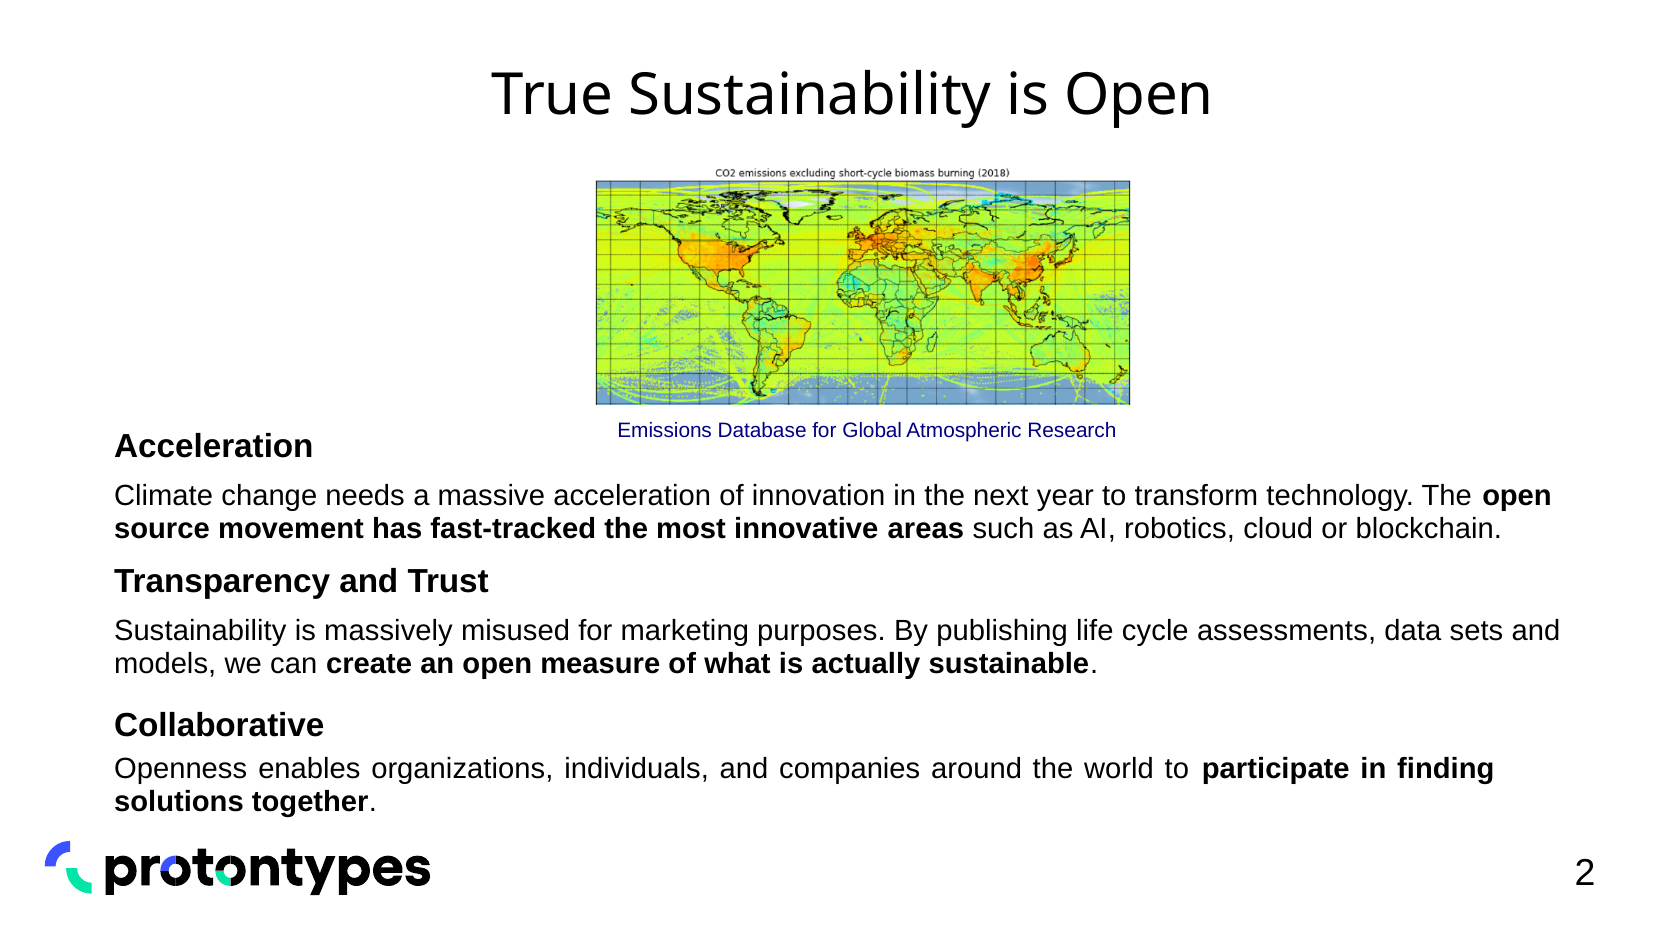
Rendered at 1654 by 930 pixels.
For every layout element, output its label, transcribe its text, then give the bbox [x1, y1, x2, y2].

text_box Collaborative [99, 699, 733, 744]
text_box Climate change needs a massive acceleration of innovation in the next year to transform technology. The open source movement has fast-tracked the most innovative areas such as AI, robotics, cloud or blockchain. [99, 471, 1600, 553]
picture [585, 165, 1132, 406]
title True Sustainability is Open [82, 24, 1624, 161]
text_box Acceleration [99, 419, 340, 471]
text_box Emissions Database for Global Atmospheric Research [602, 411, 1132, 450]
text_box Sustainability is massively misused for marketing purposes. By publishing life cycle assessments, data sets and models, we can create an open measure of what is actually sustainable. [99, 606, 1600, 721]
text_box Openness enables organizations, individuals, and companies around the world to participate in finding solutions together. [99, 744, 1510, 825]
text_box Transparency and Trust [99, 555, 535, 606]
